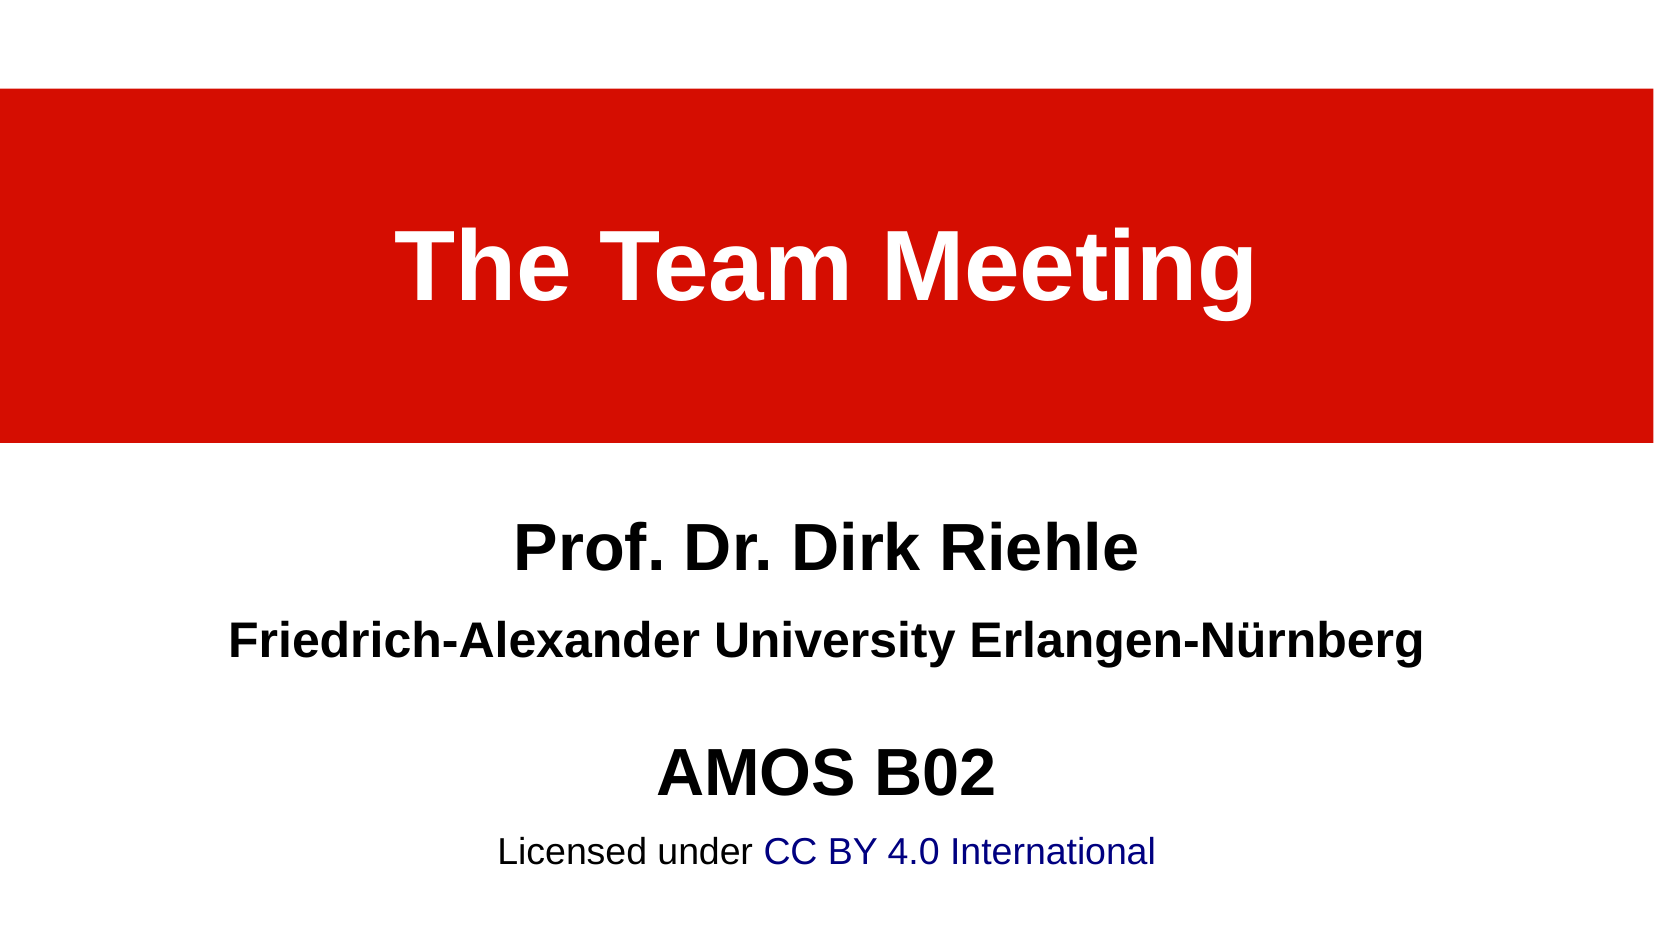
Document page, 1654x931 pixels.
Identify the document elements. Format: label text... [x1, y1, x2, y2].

subtitle Prof. Dr. Dirk Riehle Friedrich-Alexander University Erlangen-Nürnberg AMOS B02 Licensed under CC BY 4.0 International [29, 472, 1625, 886]
title The Team Meeting [0, 88, 1654, 443]
